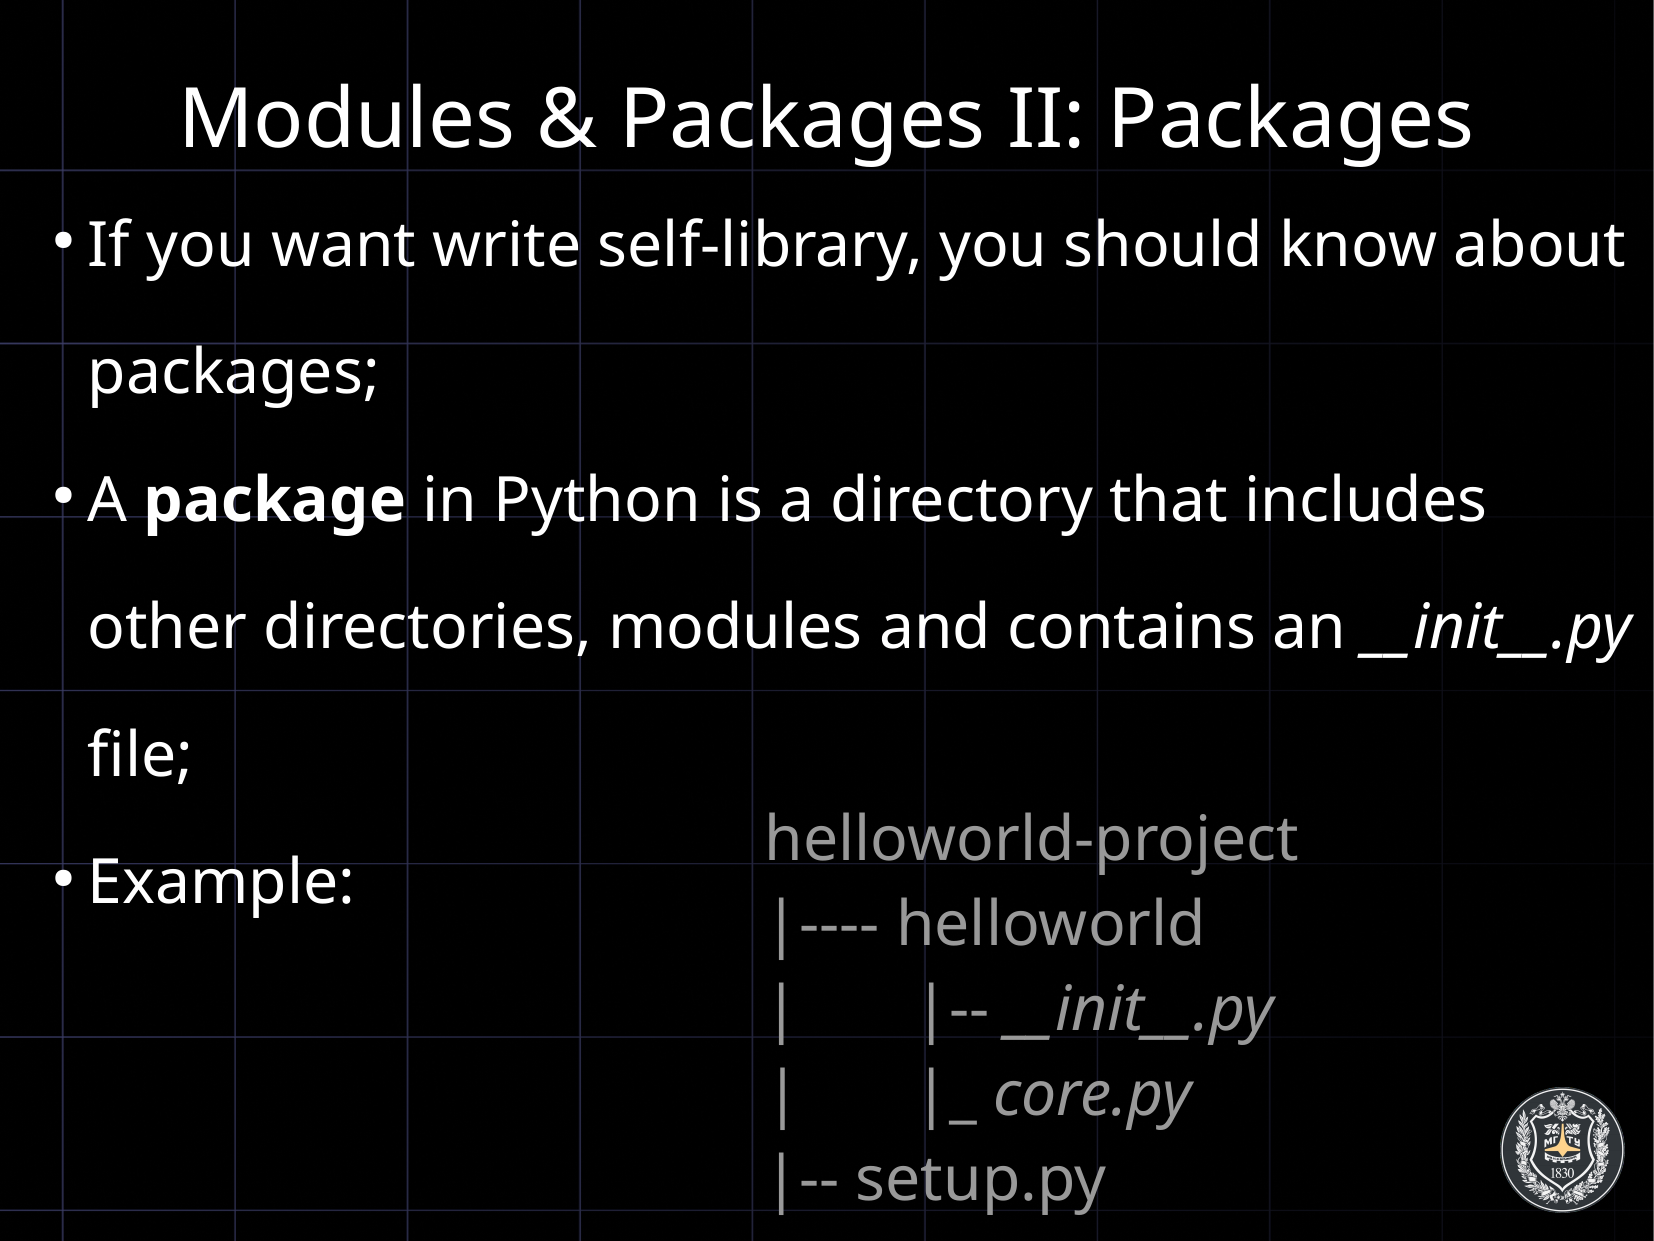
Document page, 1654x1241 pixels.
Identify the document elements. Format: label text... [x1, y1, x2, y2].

picture [0, 0, 1654, 1241]
text_box If you want write self-library, you should know about packages; A package in Python is a directory that includes other directories, modules and contains an __init__.py file; Example: [37, 150, 1654, 843]
picture [1501, 843, 1654, 1241]
title Modules & Packages II: Packages [82, 37, 1571, 150]
text_box helloworld-project |---- helloworld | |-- __init__.py | |_ core.py |-- setup.py [750, 786, 1501, 1241]
